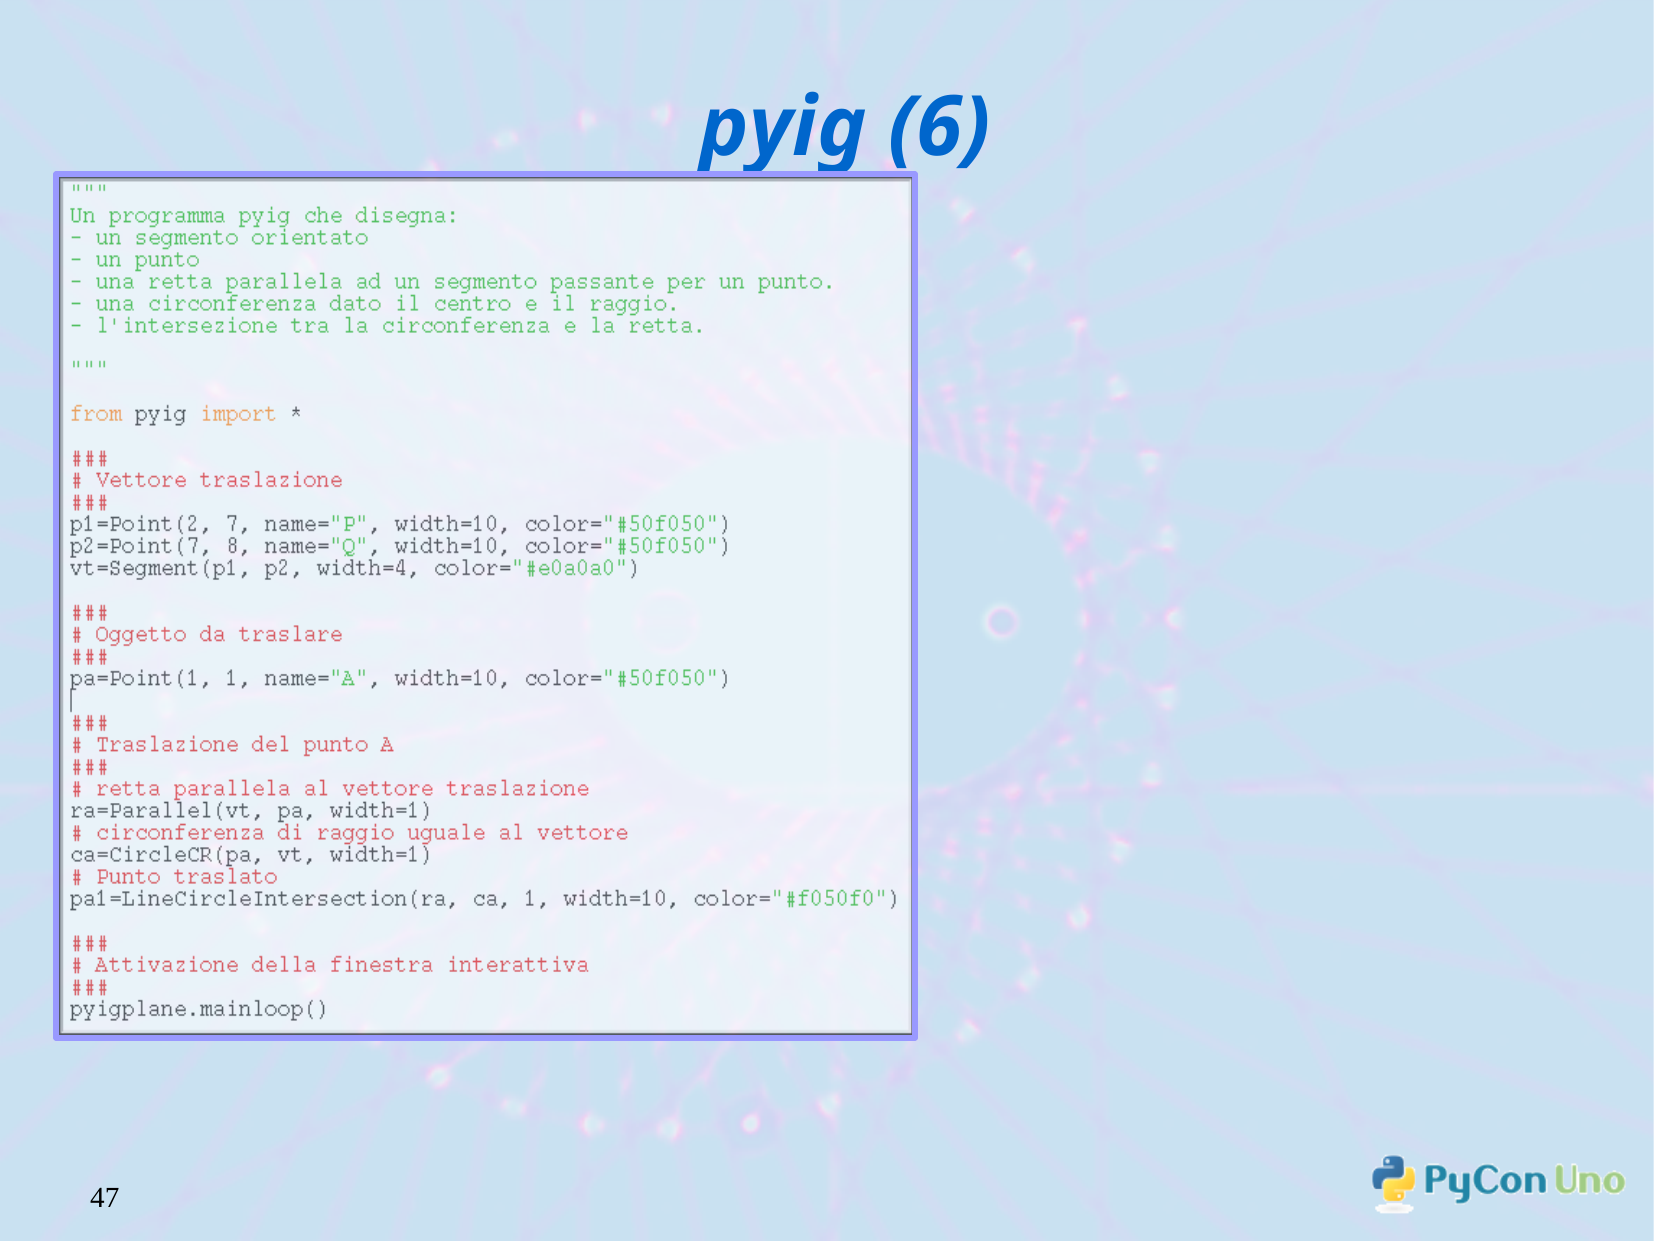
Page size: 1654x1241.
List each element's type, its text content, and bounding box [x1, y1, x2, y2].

title pyig (6) [139, 19, 1552, 227]
picture [0, 0, 1654, 1241]
